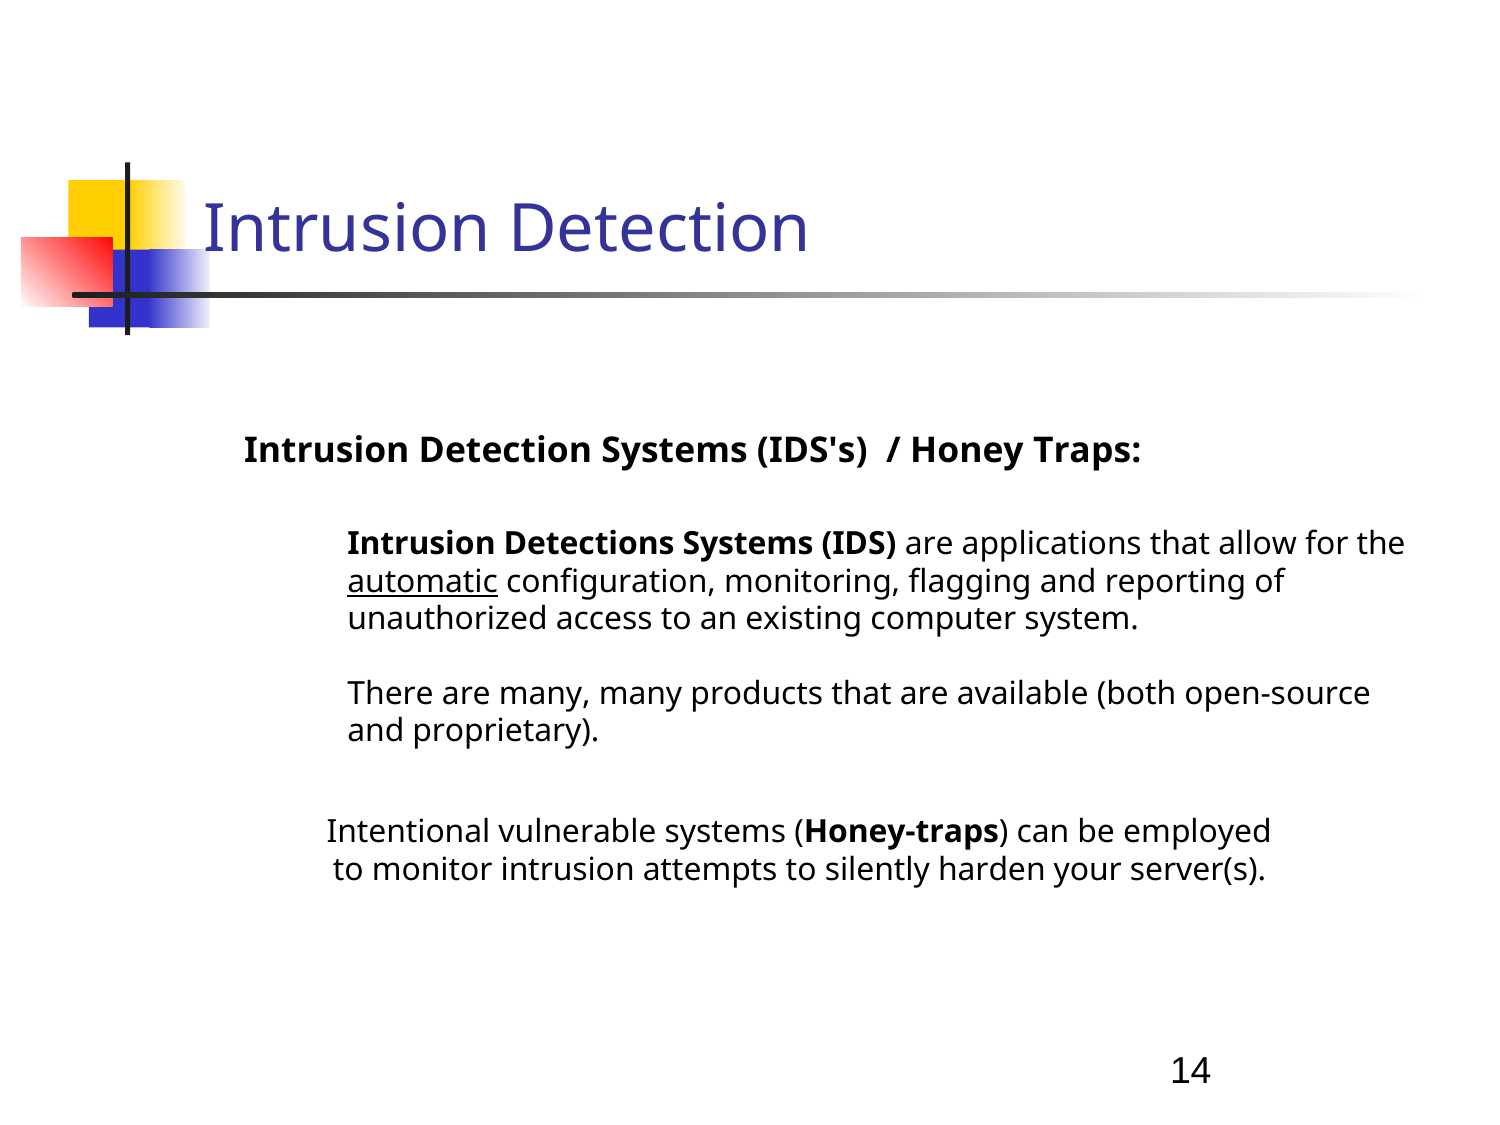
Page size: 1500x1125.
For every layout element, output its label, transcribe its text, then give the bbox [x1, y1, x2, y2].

title Intrusion Detection [188, 35, 1468, 276]
list Intrusion Detection Systems (IDS's) / Honey Traps: Intrusion Detections Systems (IDS) are applications that allow for the automatic configuration, monitoring, flagging and reporting of unauthorized access to an existing computer system. There are many, many products that are available (both open-source and proprietary). Intentional vulnerable systems (Honey-traps) can be employed to monitor intrusion attempts to silently harden your server(s). [229, 365, 1434, 1034]
